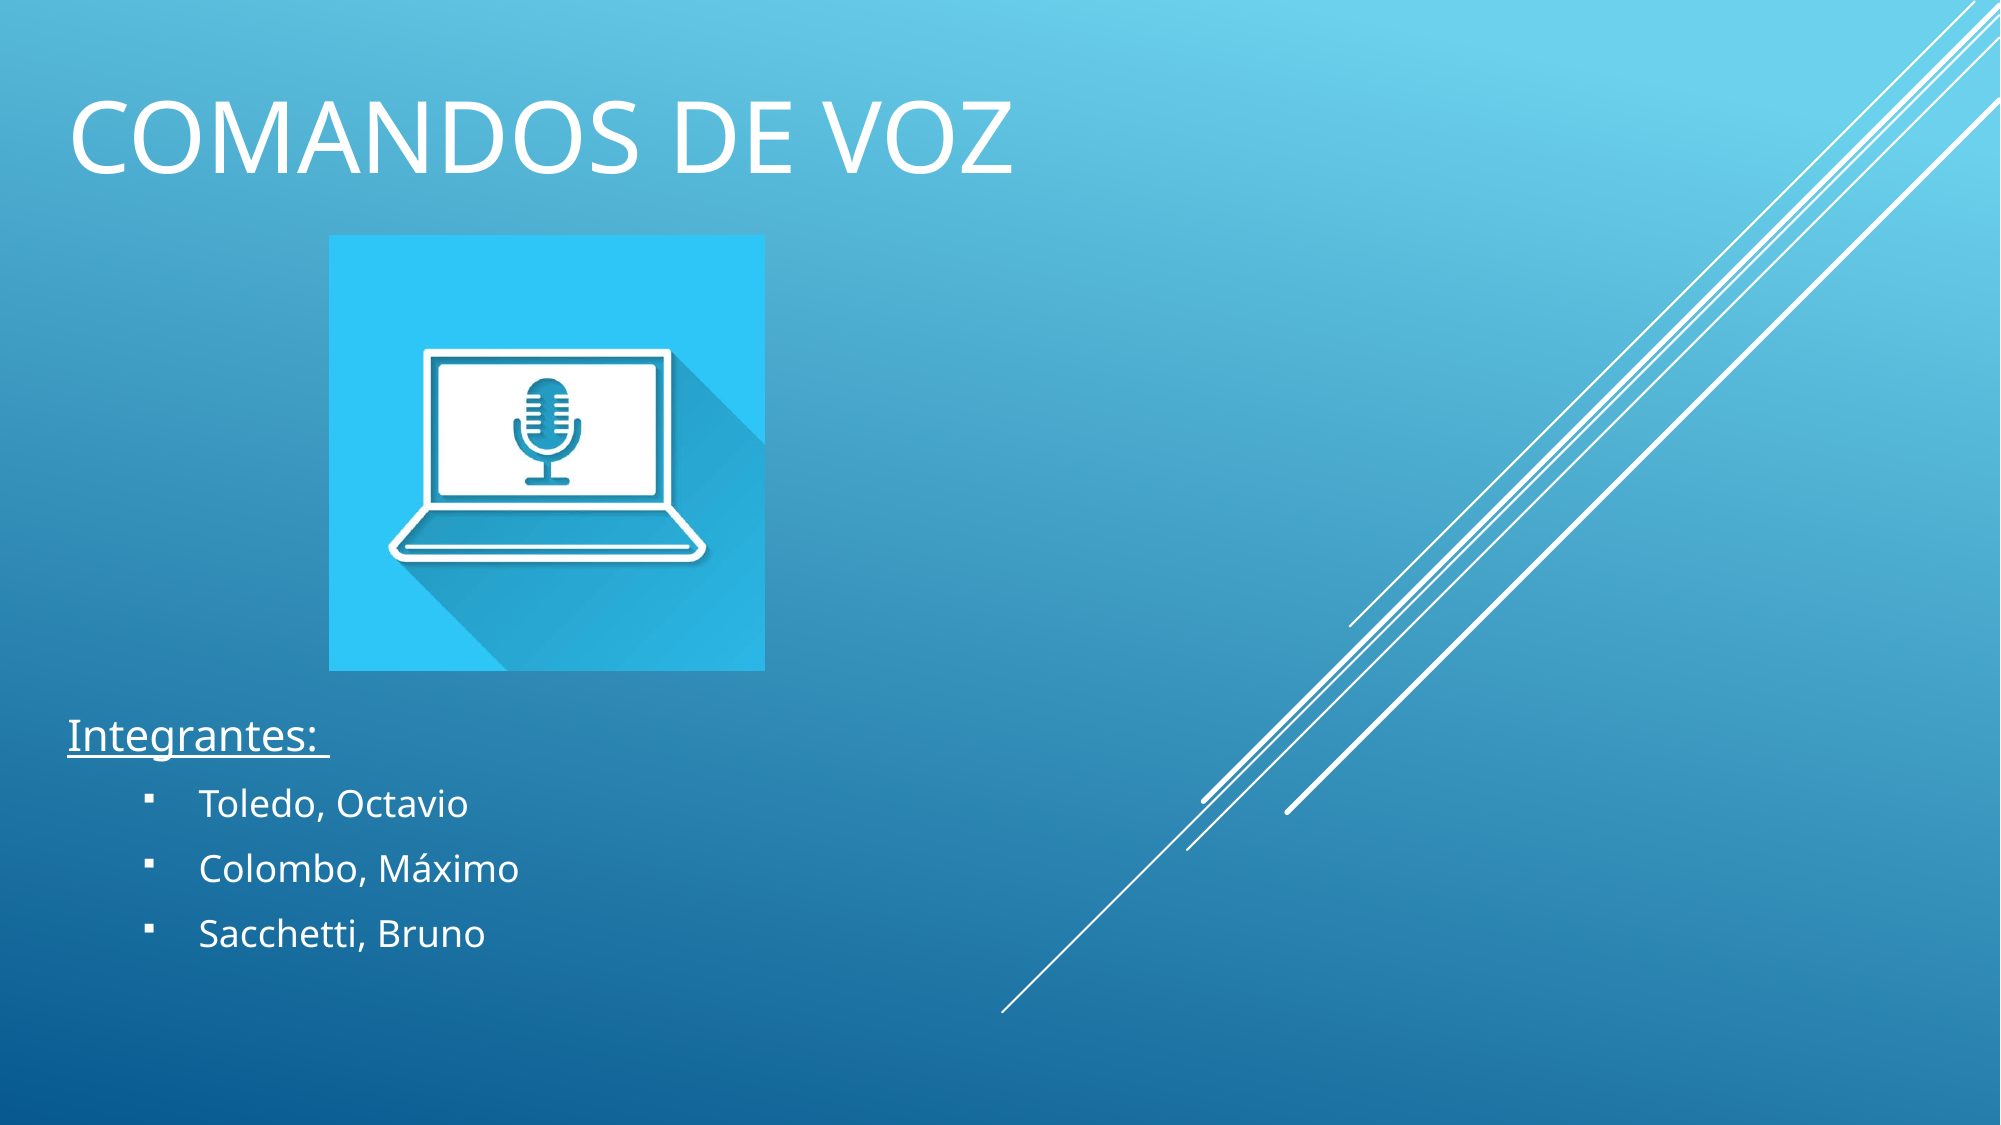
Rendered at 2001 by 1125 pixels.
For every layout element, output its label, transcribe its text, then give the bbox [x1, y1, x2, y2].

picture [329, 235, 765, 671]
title Comandos de voz [52, 0, 1382, 322]
subtitle Integrantes: Toledo, Octavio Colombo, Máximo Sacchetti, Bruno [52, 700, 1171, 1020]
